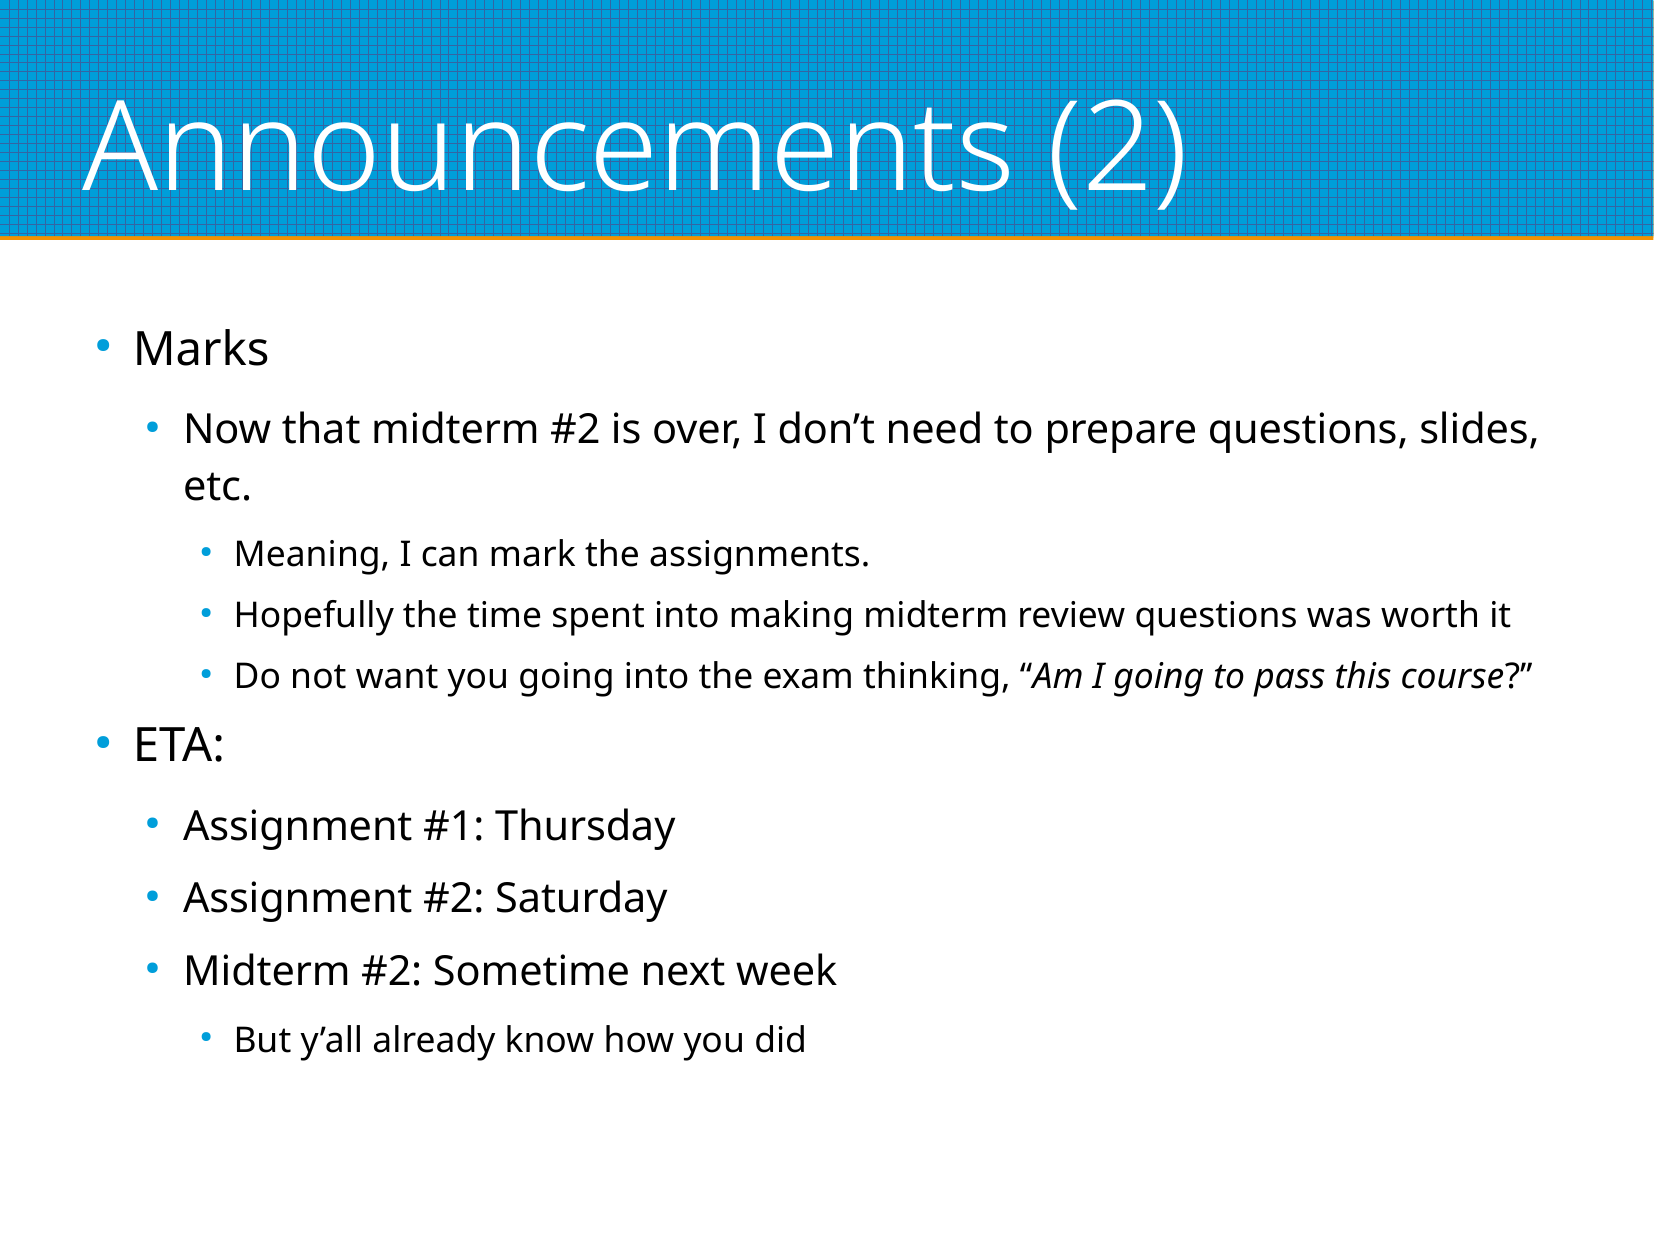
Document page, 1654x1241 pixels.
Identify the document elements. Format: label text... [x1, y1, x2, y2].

list Marks Now that midterm #2 is over, I don’t need to prepare questions, slides, etc. Meaning, I can mark the assignments. Hopefully the time spent into making midterm review questions was worth it Do not want you going into the exam thinking, ‘‘Am I going to pass this course?’’ ETA: Assignment #1: Thursday Assignment #2: Saturday Midterm #2: Sometime next week But y’all already know how you did [82, 314, 1563, 1081]
title Announcements (2) [82, 19, 1571, 227]
